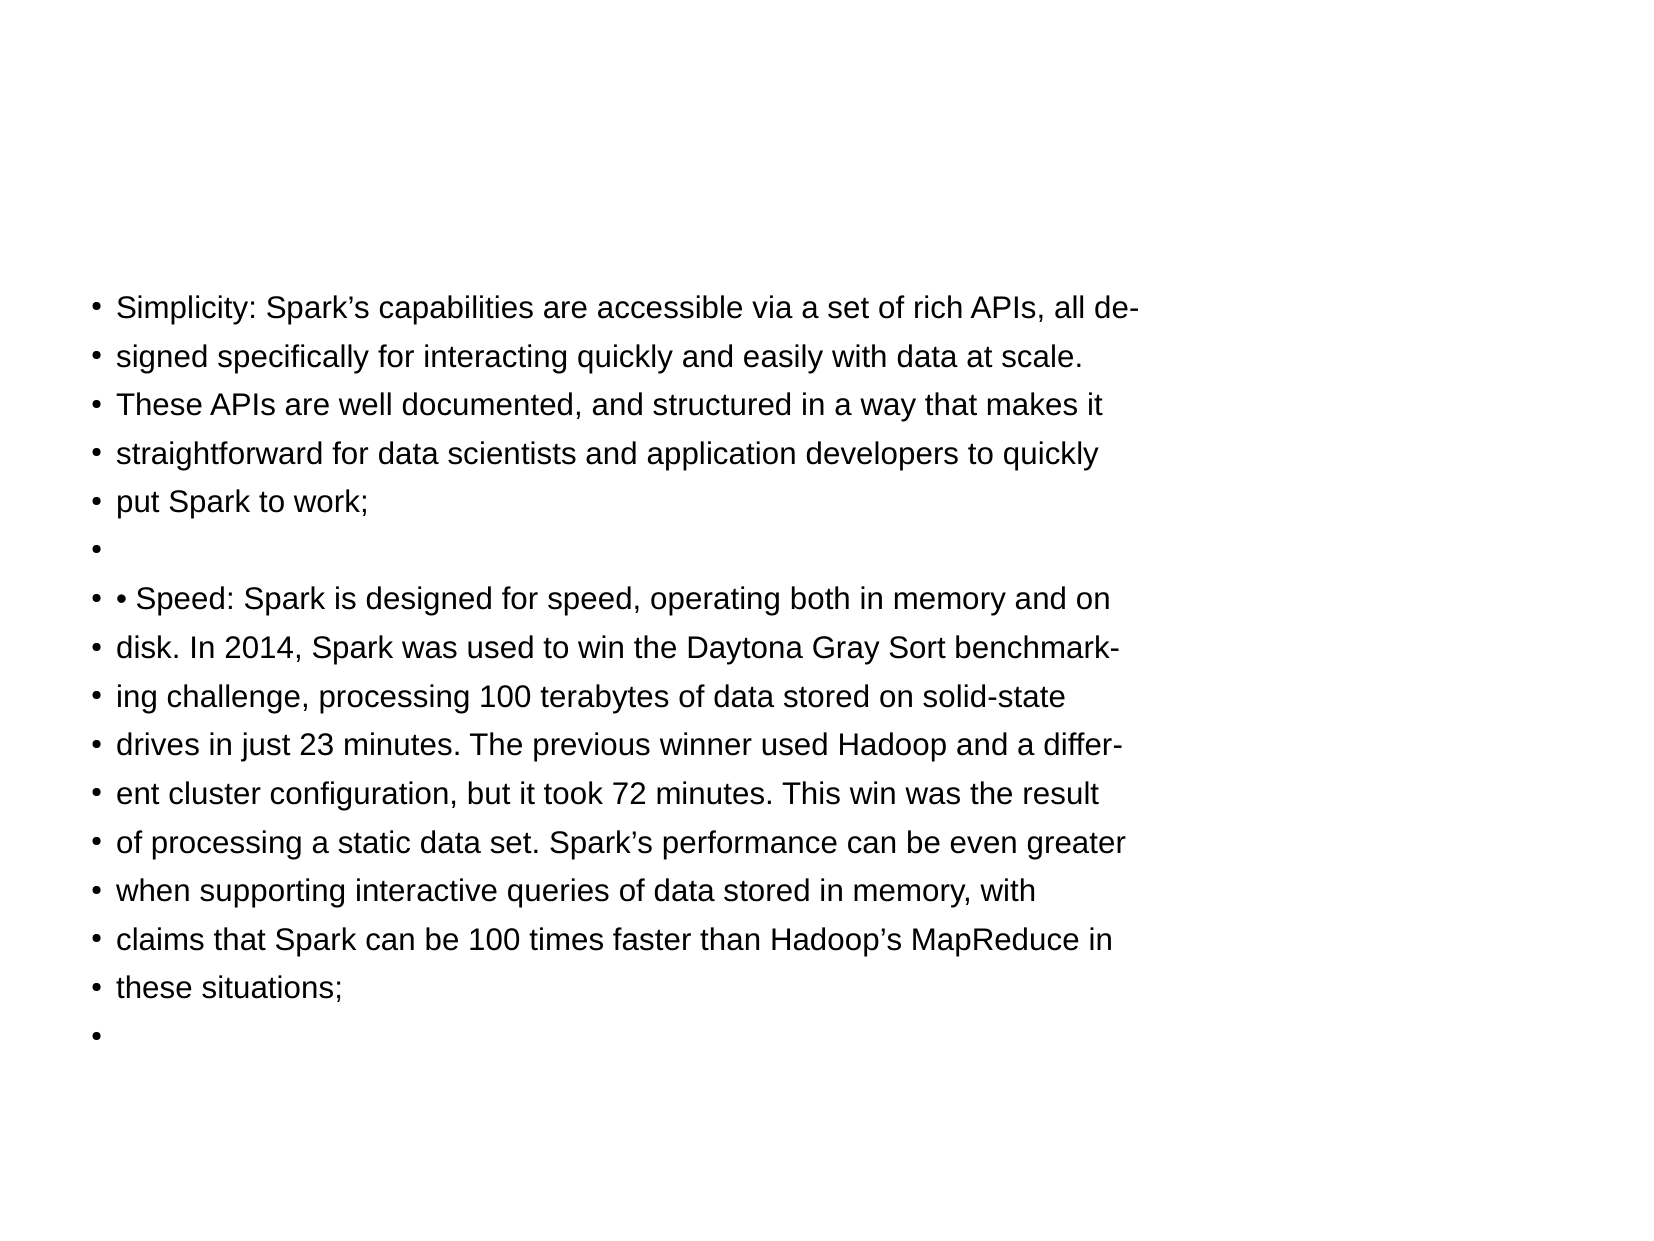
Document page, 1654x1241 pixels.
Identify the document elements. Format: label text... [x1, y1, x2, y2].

list Simplicity: Spark’s capabilities are accessible via a set of rich APIs, all de- signed specifically for interacting quickly and easily with data at scale. These APIs are well documented, and structured in a way that makes it straightforward for data scientists and application developers to quickly put Spark to work; • Speed: Spark is designed for speed, operating both in memory and on disk. In 2014, Spark was used to win the Daytona Gray Sort benchmark- ing challenge, processing 100 terabytes of data stored on solid-state drives in just 23 minutes. The previous winner used Hadoop and a differ- ent cluster configuration, but it took 72 minutes. This win was the result of processing a static data set. Spark’s performance can be even greater when supporting interactive queries of data stored in memory, with claims that Spark can be 100 times faster than Hadoop’s MapReduce in these situations; [82, 290, 1571, 1010]
